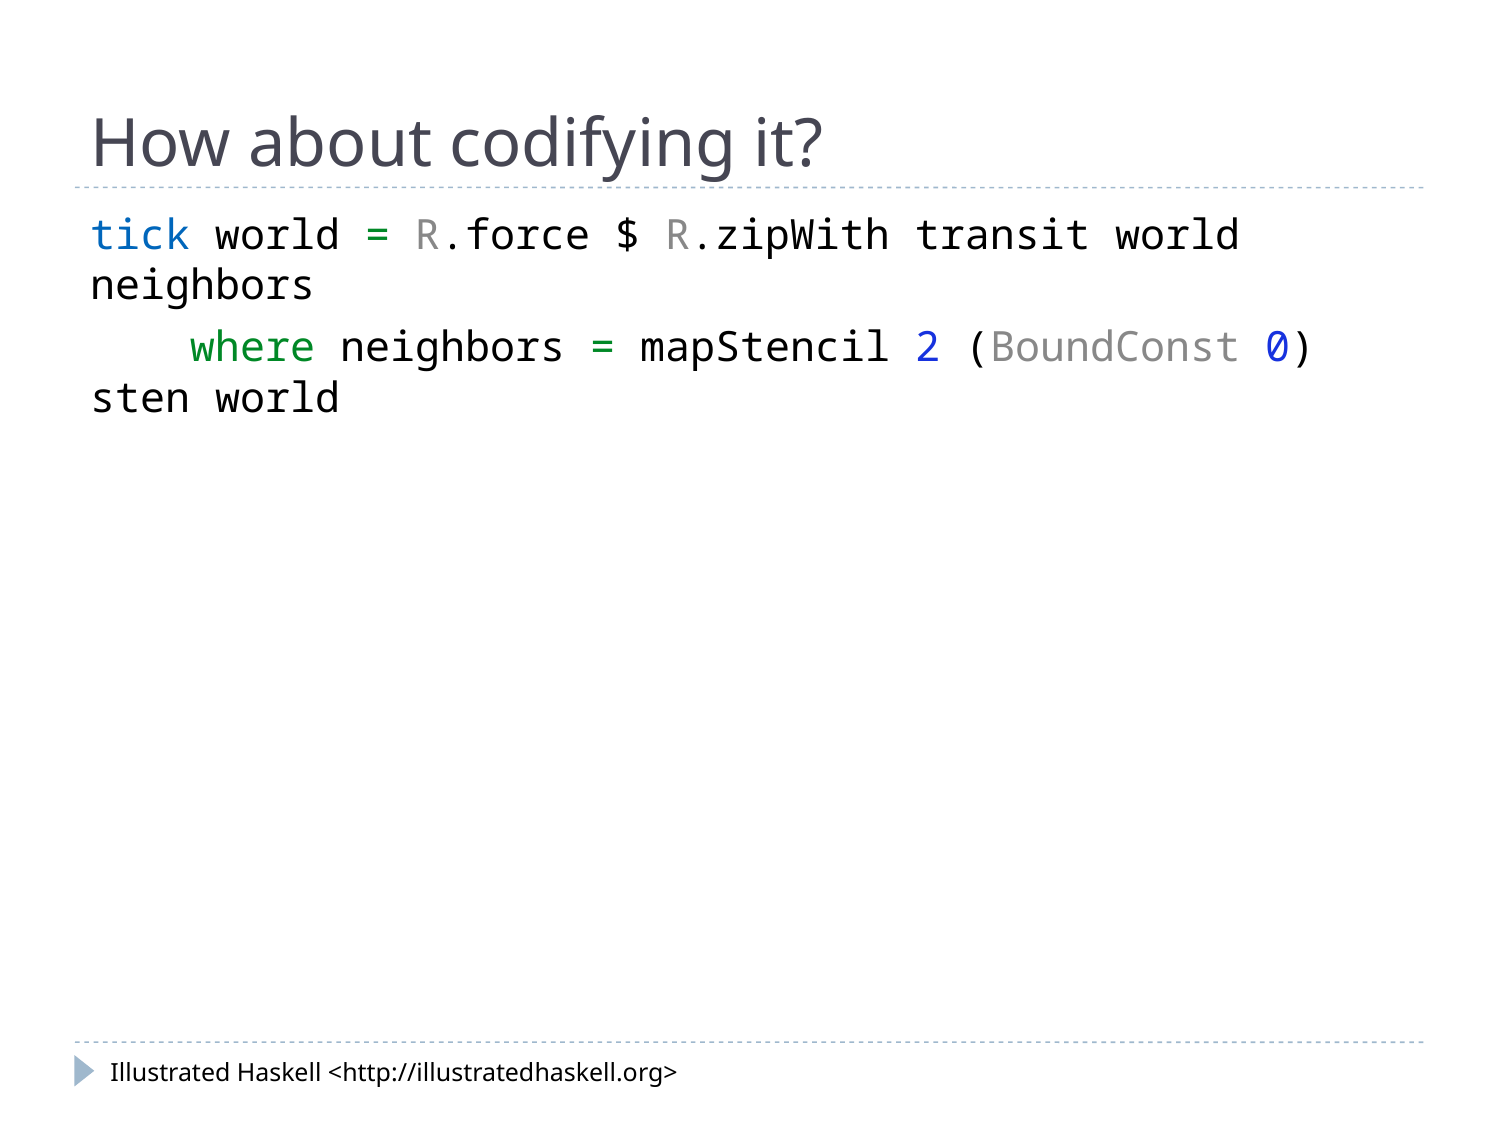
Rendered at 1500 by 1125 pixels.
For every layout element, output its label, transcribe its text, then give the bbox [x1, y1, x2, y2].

list tick world = R.force $ R.zipWith transit world neighbors where neighbors = mapStencil 2 (BoundConst 0) sten world [75, 200, 1426, 1011]
title How about codifying it? [75, 24, 1426, 188]
